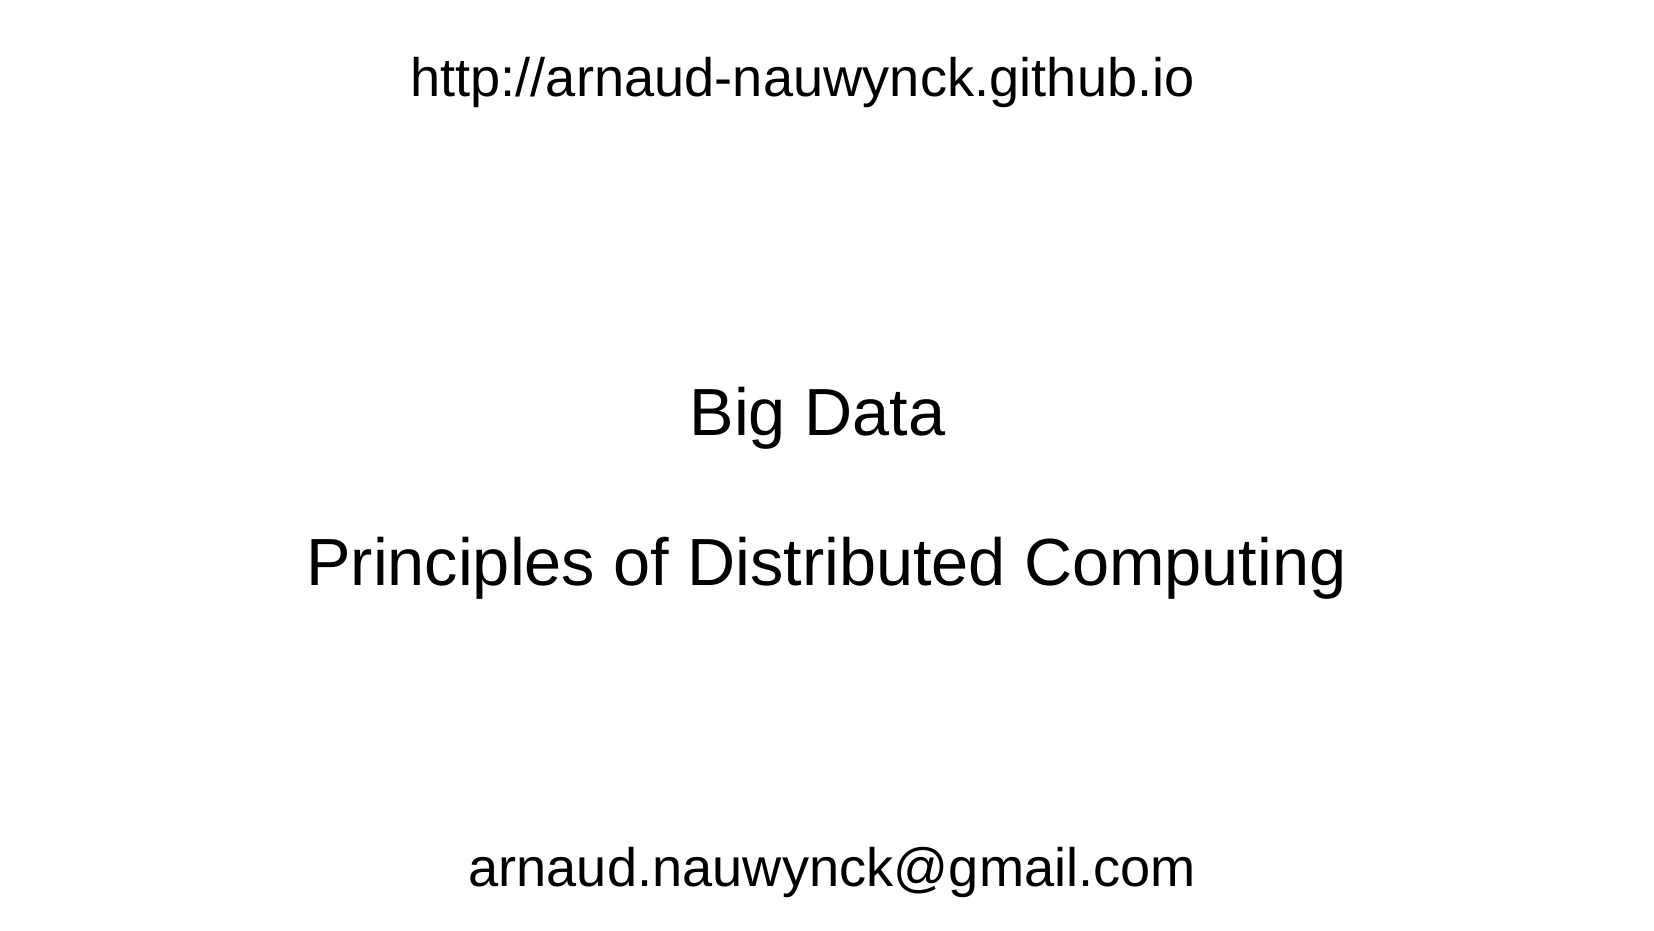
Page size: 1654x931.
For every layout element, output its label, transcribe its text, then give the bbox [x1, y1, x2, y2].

title http://arnaud-nauwynck.github.io [59, 0, 1548, 156]
title arnaud.nauwynck@gmail.com [88, 789, 1577, 931]
subtitle Big Data Principles of Distributed Computing [82, 217, 1571, 758]
